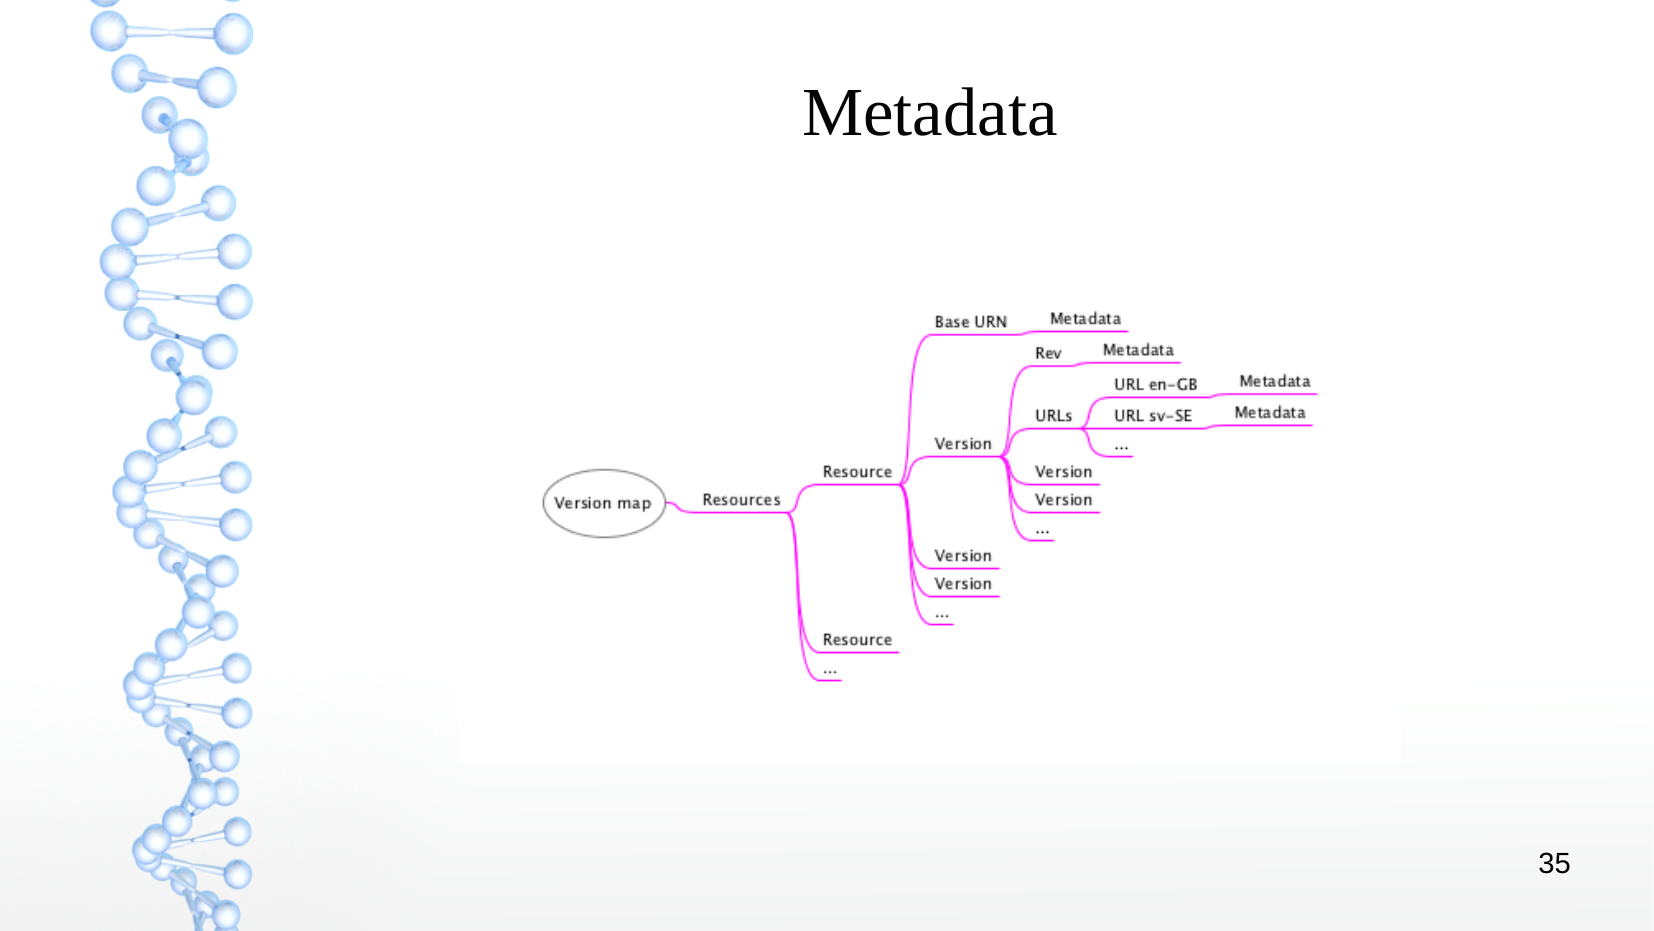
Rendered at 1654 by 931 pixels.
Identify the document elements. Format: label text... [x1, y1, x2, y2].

picture [0, 0, 1654, 931]
title Metadata [265, 35, 1595, 189]
